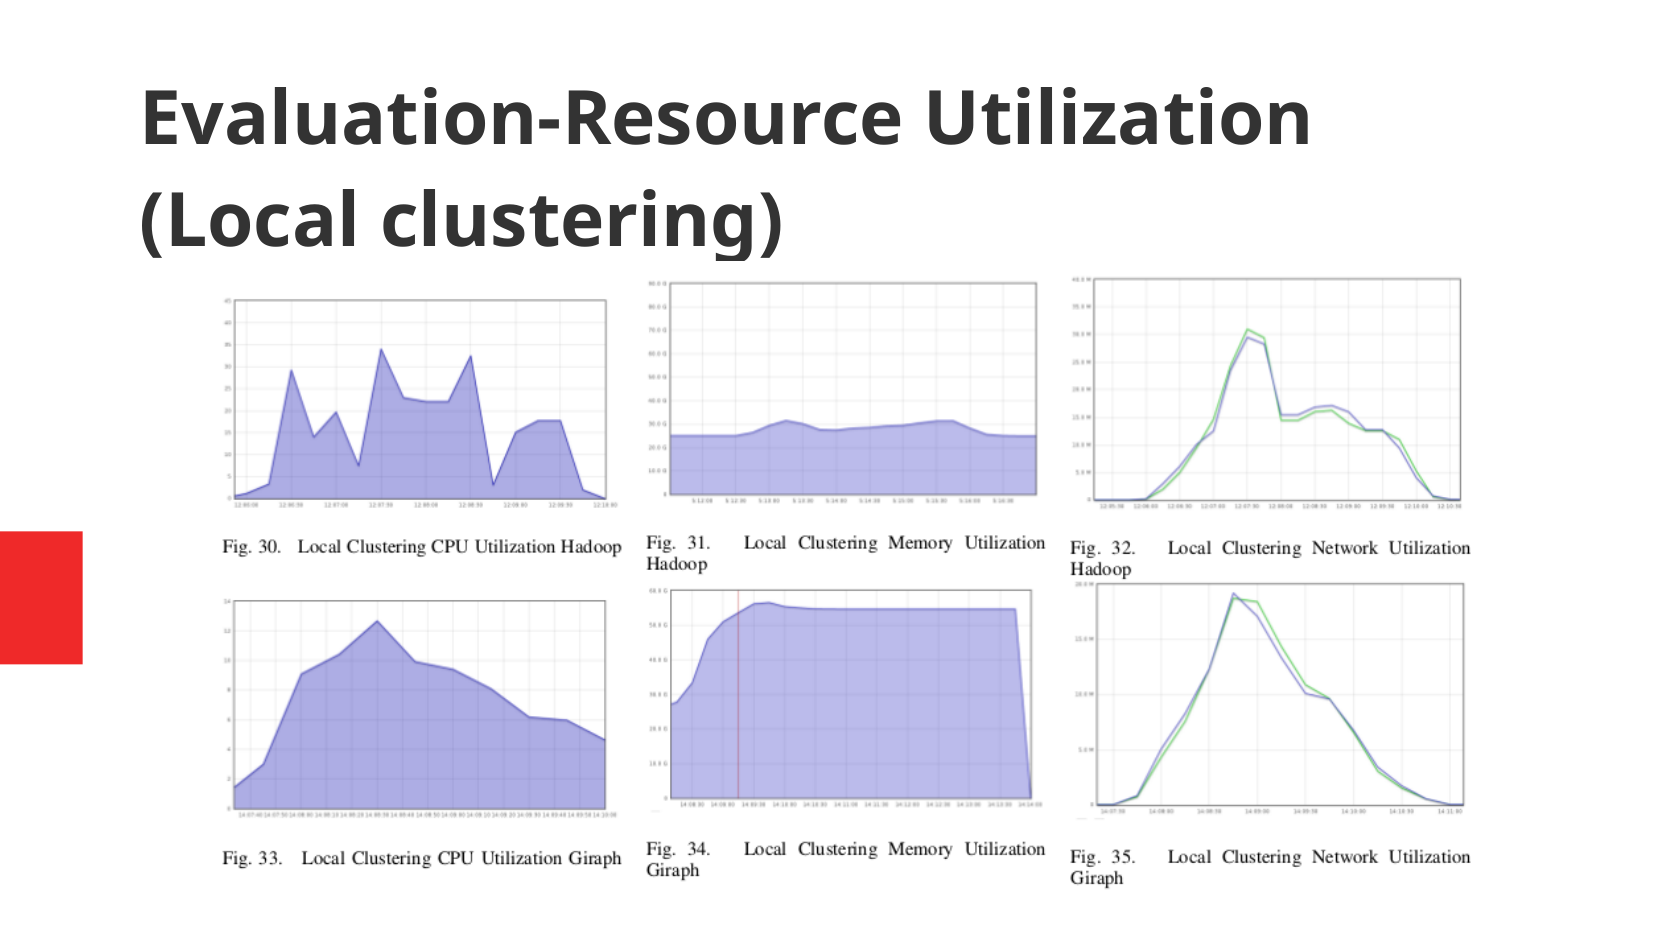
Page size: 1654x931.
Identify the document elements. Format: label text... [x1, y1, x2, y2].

picture [195, 261, 1501, 901]
title Evaluation-Resource Utilization (Local clustering) [139, 77, 1546, 256]
